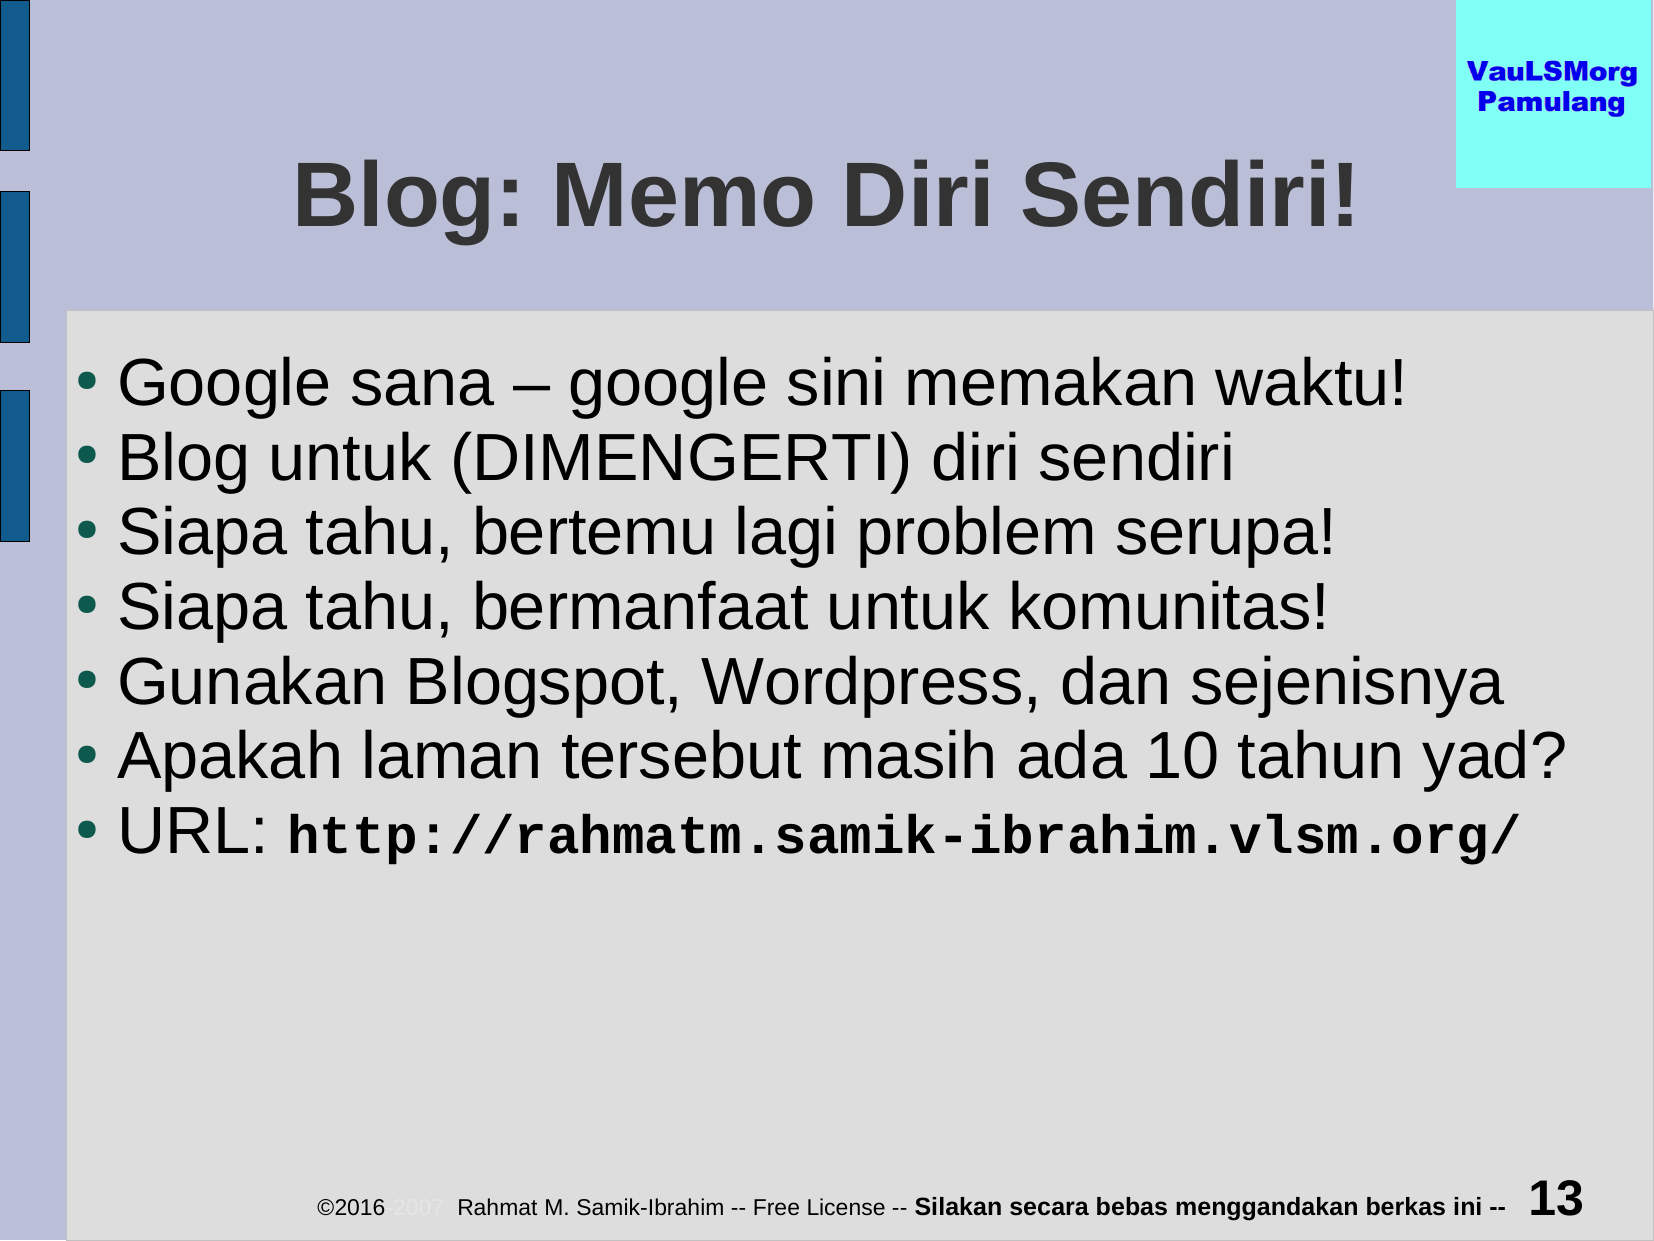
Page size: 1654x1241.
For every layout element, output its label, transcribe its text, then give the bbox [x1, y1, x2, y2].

title Blog: Memo Diri Sendiri! [121, 91, 1534, 299]
list Google sana – google sini memakan waktu! Blog untuk (DIMENGERTI) diri sendiri Siapa tahu, bertemu lagi problem serupa! Siapa tahu, bermanfaat untuk komunitas! Gunakan Blogspot, Wordpress, dan sejenisnya Apakah laman tersebut masih ada 10 tahun yad? URL: http://rahmatm.samik-ibrahim.vlsm.org/ [75, 344, 1613, 1065]
picture [1456, 0, 1651, 188]
